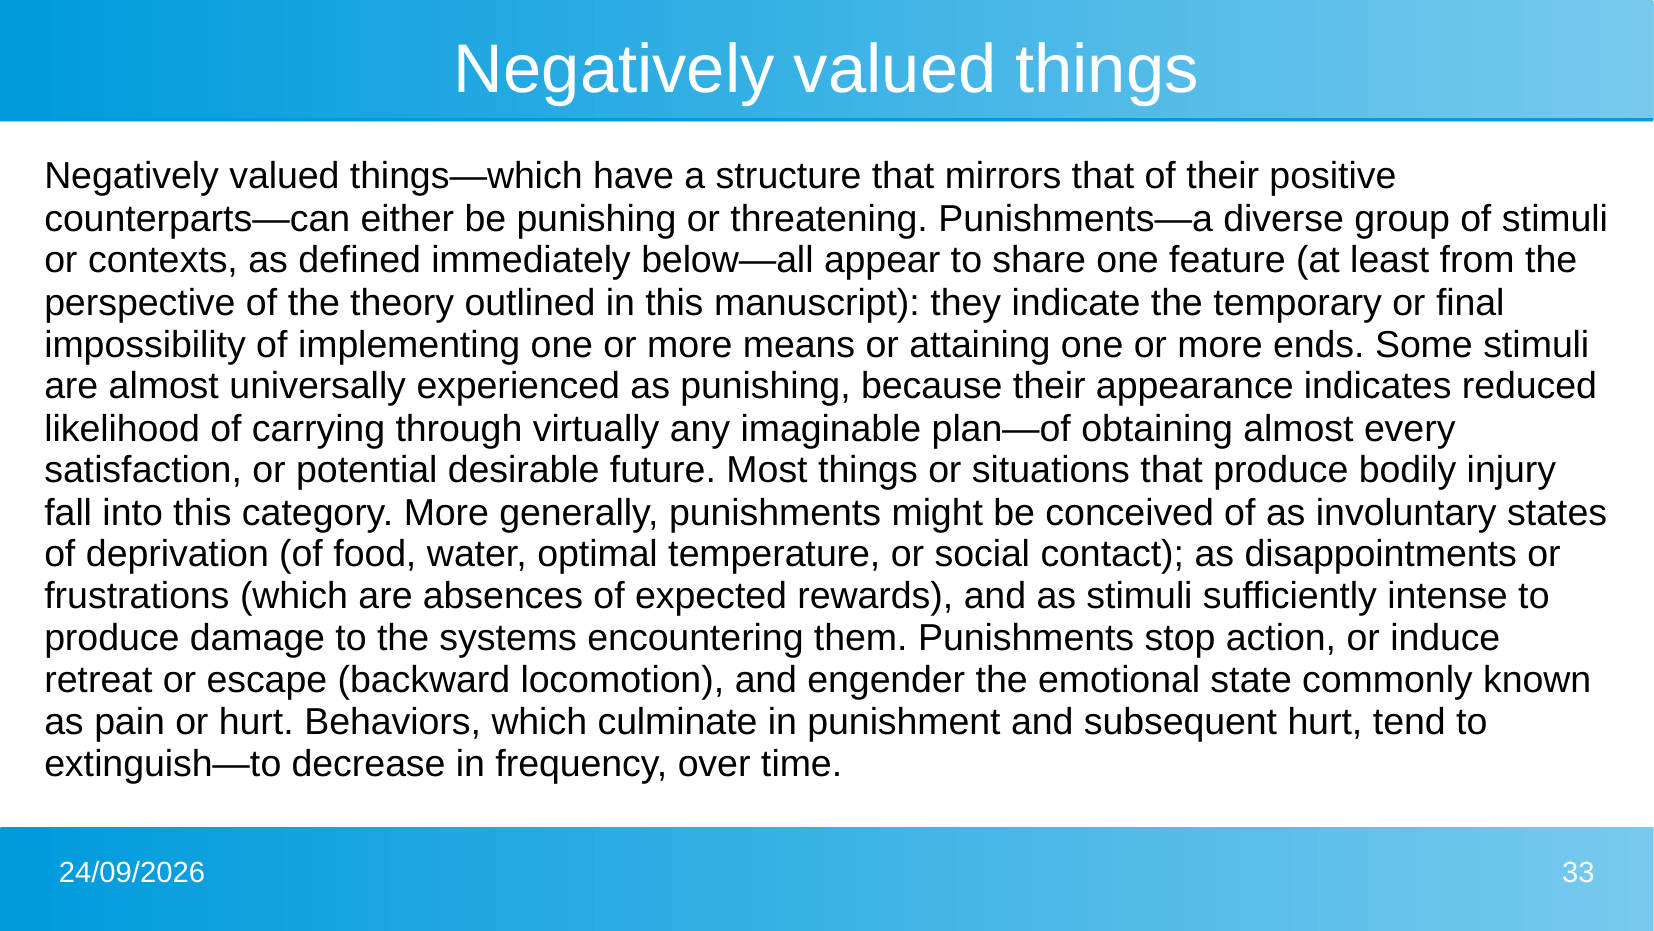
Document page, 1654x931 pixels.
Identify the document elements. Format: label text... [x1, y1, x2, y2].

text_box Negatively valued things—which have a structure that mirrors that of their positive counterparts—can either be punishing or threatening. Punishments—a diverse group of stimuli or contexts, as defined immediately below—all appear to share one feature (at least from the perspective of the theory outlined in this manuscript): they indicate the temporary or final impossibility of implementing one or more means or attaining one or more ends. Some stimuli are almost universally experienced as punishing, because their appearance indicates reduced likelihood of carrying through virtually any imaginable plan—of obtaining almost every satisfaction, or potential desirable future. Most things or situations that produce bodily injury fall into this category. More generally, punishments might be conceived of as involuntary states of deprivation (of food, water, optimal temperature, or social contact); as disappointments or frustrations (which are absences of expected rewards), and as stimuli sufficiently intense to produce damage to the systems encountering them. Punishments stop action, or induce retreat or escape (backward locomotion), and engender the emotional state commonly known as pain or hurt. Behaviors, which culminate in punishment and subsequent hurt, tend to extinguish—to decrease in frequency, over time. [29, 147, 1625, 793]
title Negatively valued things [59, 29, 1595, 108]
